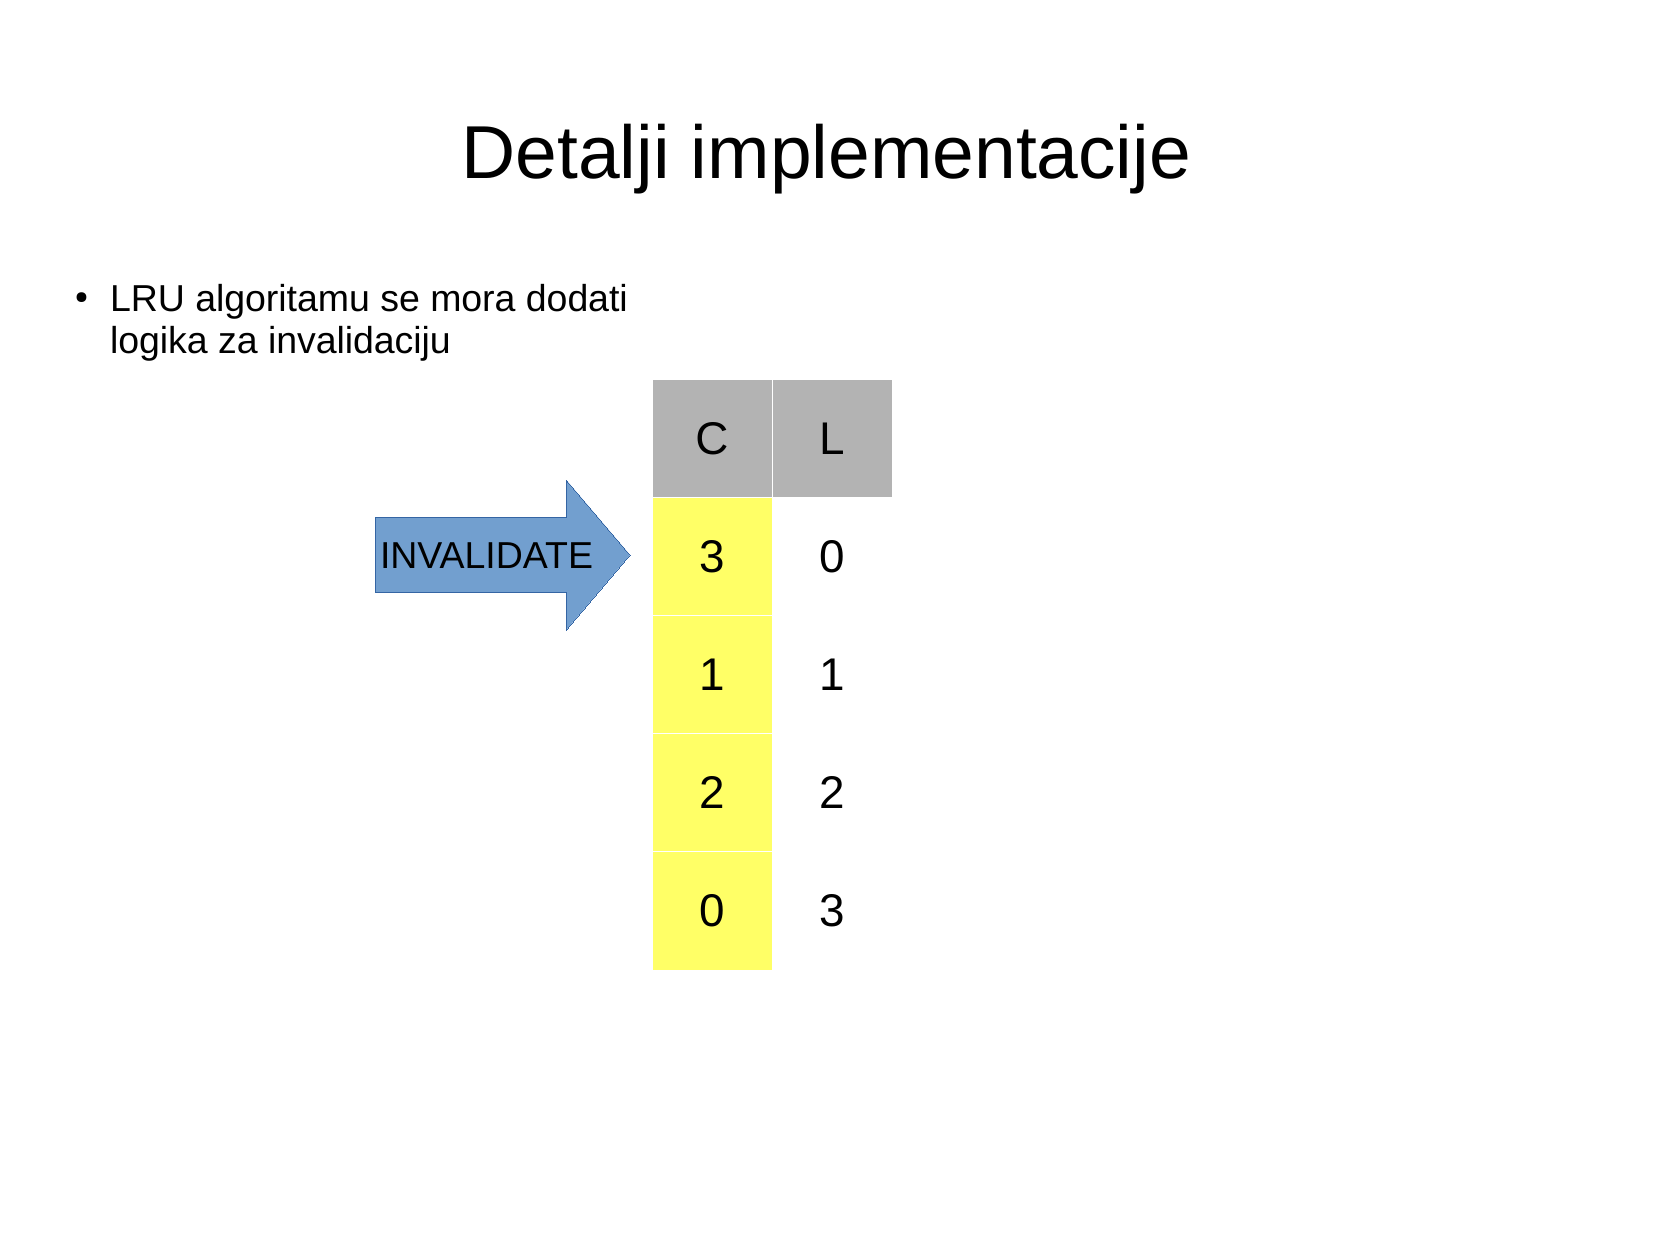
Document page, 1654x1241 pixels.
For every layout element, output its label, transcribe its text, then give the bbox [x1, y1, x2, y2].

title Detalji implementacije [82, 49, 1571, 257]
text_box LRU algoritamu se mora dodati logika za invalidaciju [60, 270, 751, 369]
table_cell 3 [653, 498, 772, 615]
table_cell 3 [773, 852, 892, 970]
table_cell 1 [773, 616, 892, 733]
table_cell 0 [773, 498, 892, 615]
text_box INVALIDATE [375, 480, 631, 631]
table_cell 2 [773, 734, 892, 851]
table_header C [653, 380, 772, 497]
table_cell 2 [653, 734, 772, 851]
table_header L [773, 380, 892, 497]
table_cell 0 [653, 852, 772, 970]
table_cell 1 [653, 616, 772, 733]
